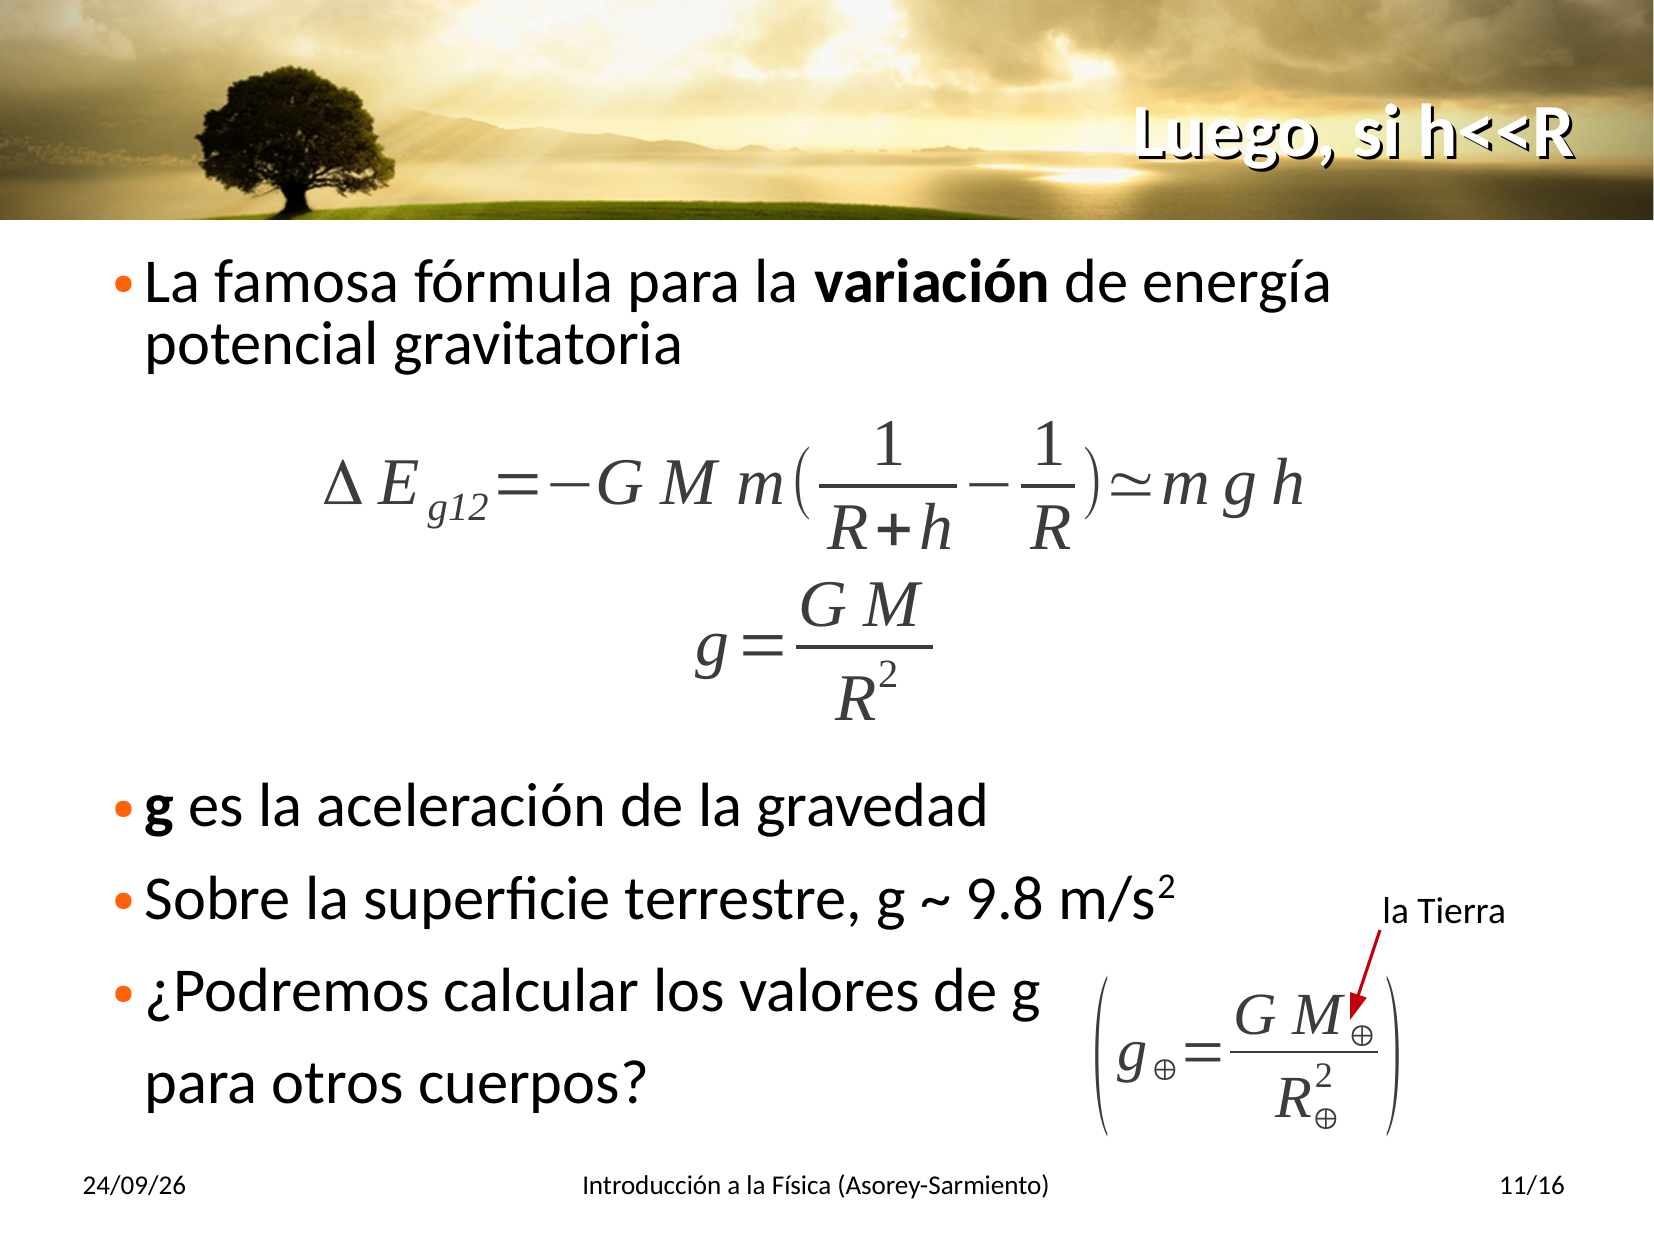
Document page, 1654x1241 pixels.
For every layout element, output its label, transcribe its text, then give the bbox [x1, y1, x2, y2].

chart [315, 406, 1313, 736]
text_box la Tierra [1367, 888, 1522, 949]
list La famosa fórmula para la variación de energía potencial gravitatoria g es la aceleración de la gravedad Sobre la superficie terrestre, g ~ 9.8 m/s2 ¿Podremos calcular los valores de g para otros cuerpos? [82, 255, 1571, 1156]
chart [1084, 972, 1411, 1141]
picture [0, 0, 1654, 220]
title Luego, si h<<R [86, 49, 1576, 226]
